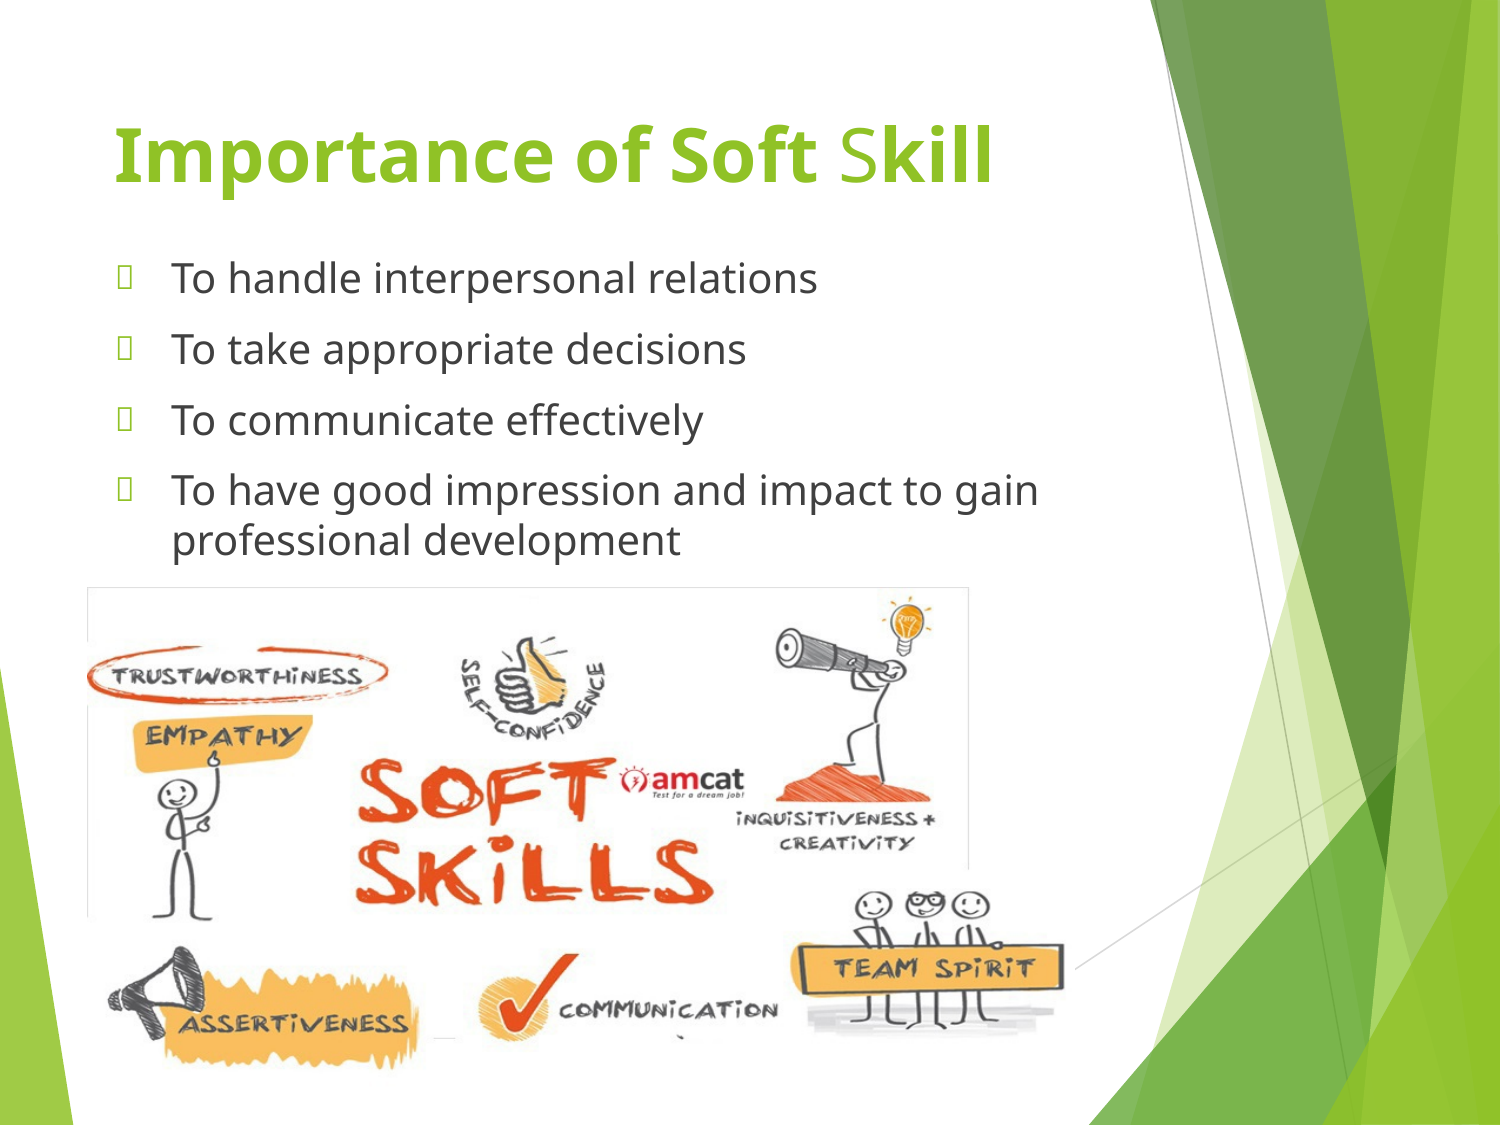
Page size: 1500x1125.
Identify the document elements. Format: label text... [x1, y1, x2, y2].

list To handle interpersonal relations To take appropriate decisions To communicate effectively To have good impression and impact to gain professional development [99, 244, 1142, 881]
title Importance of Soft Skill [99, 99, 1142, 244]
picture [87, 587, 1075, 1125]
